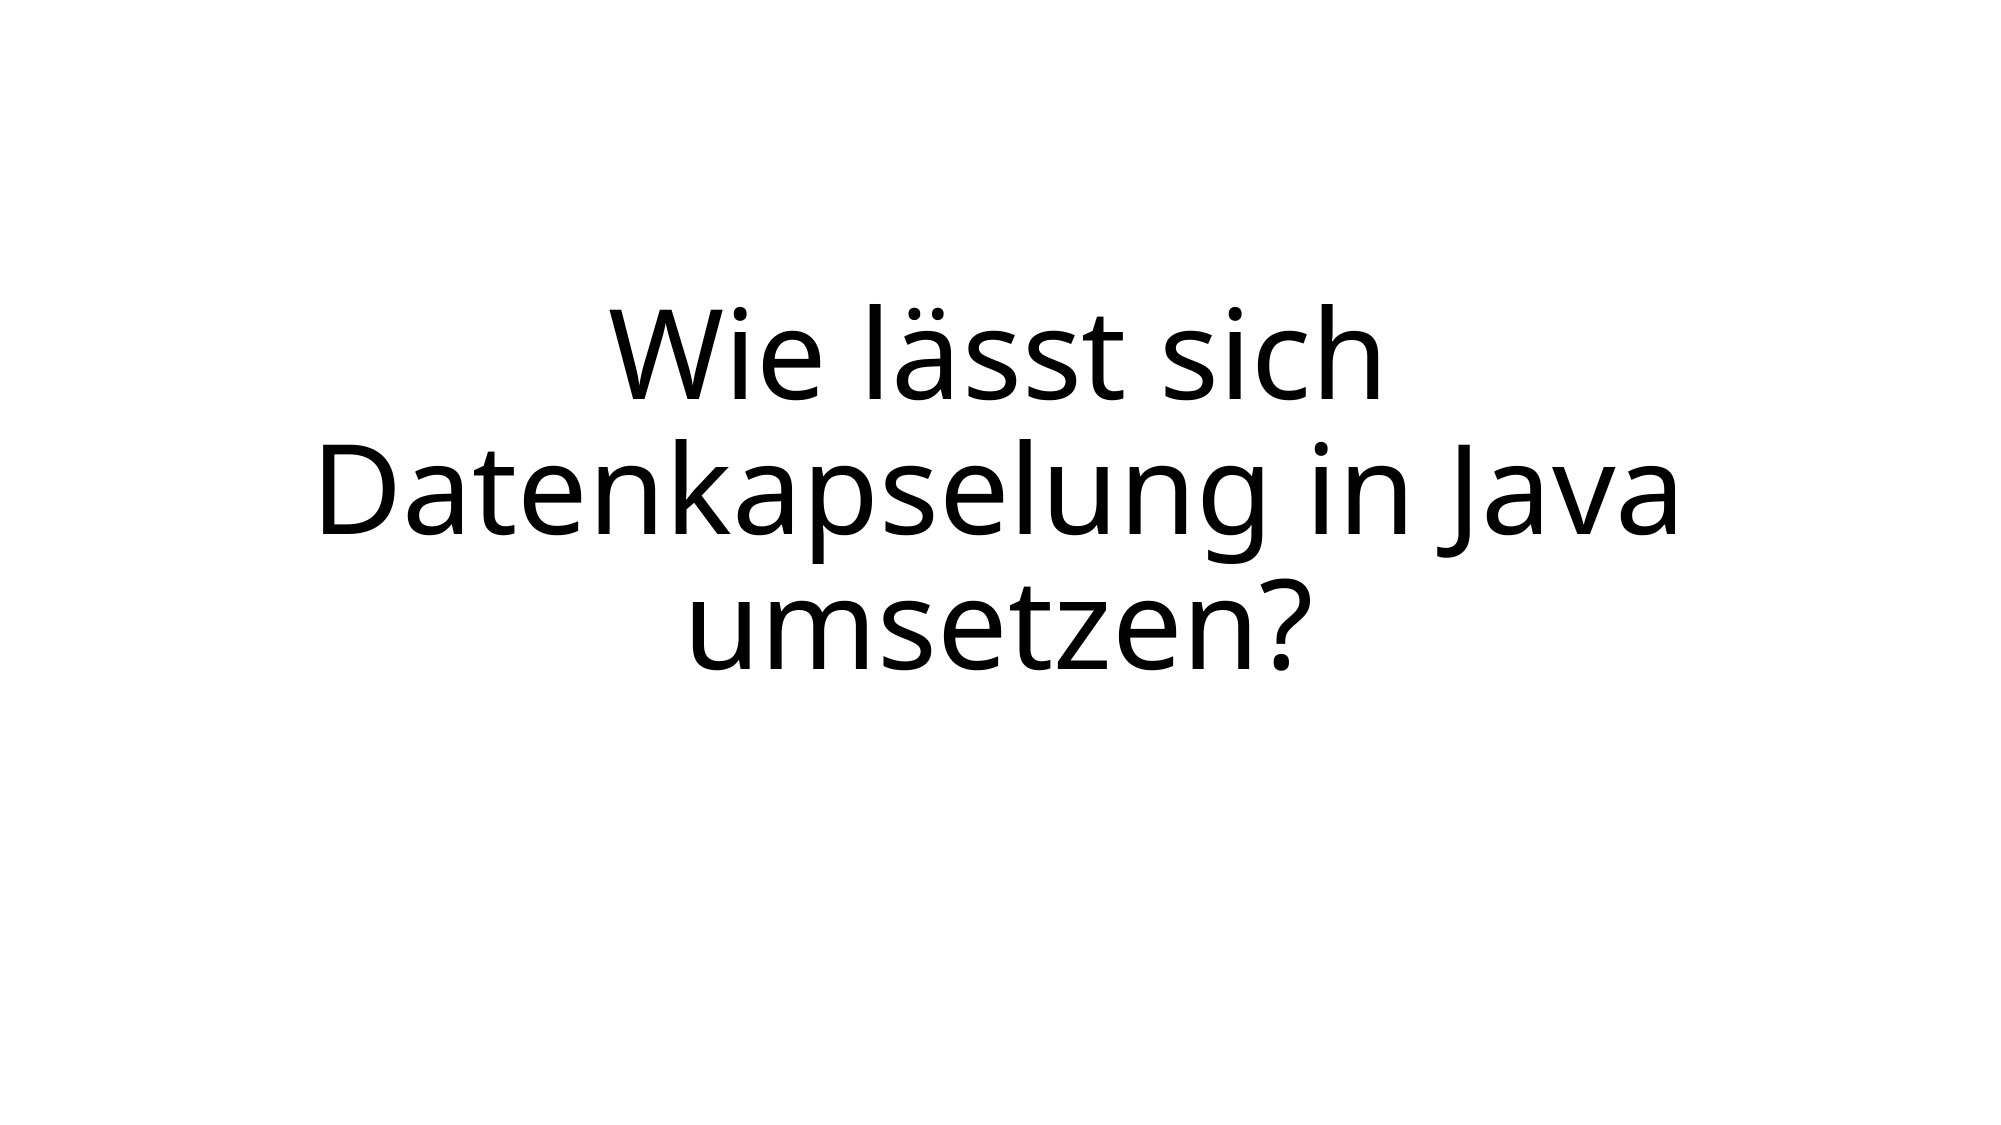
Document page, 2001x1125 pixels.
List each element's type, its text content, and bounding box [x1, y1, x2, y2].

title Wie lässt sich Datenkapselung in Java umsetzen? [136, 267, 1862, 705]
